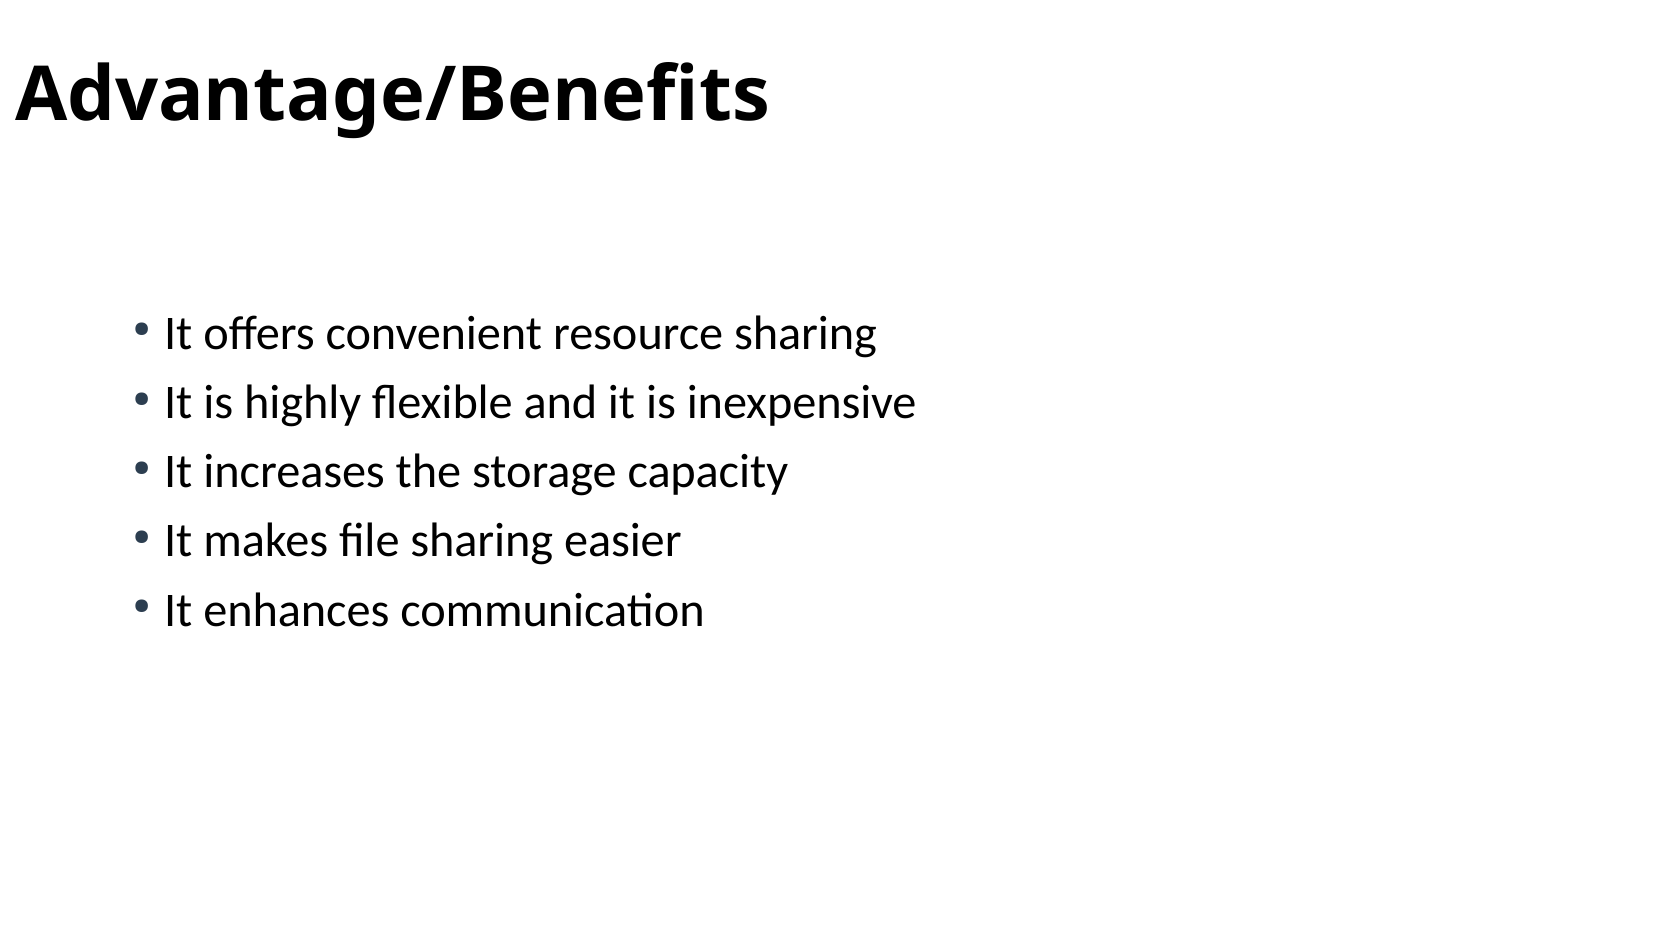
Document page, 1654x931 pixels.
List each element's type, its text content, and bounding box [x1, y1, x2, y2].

list It offers convenient resource sharing It is highly flexible and it is inexpensive It increases the storage capacity It makes file sharing easier It enhances communication [118, 300, 1654, 695]
title Advantage/Benefits [0, 36, 1536, 155]
